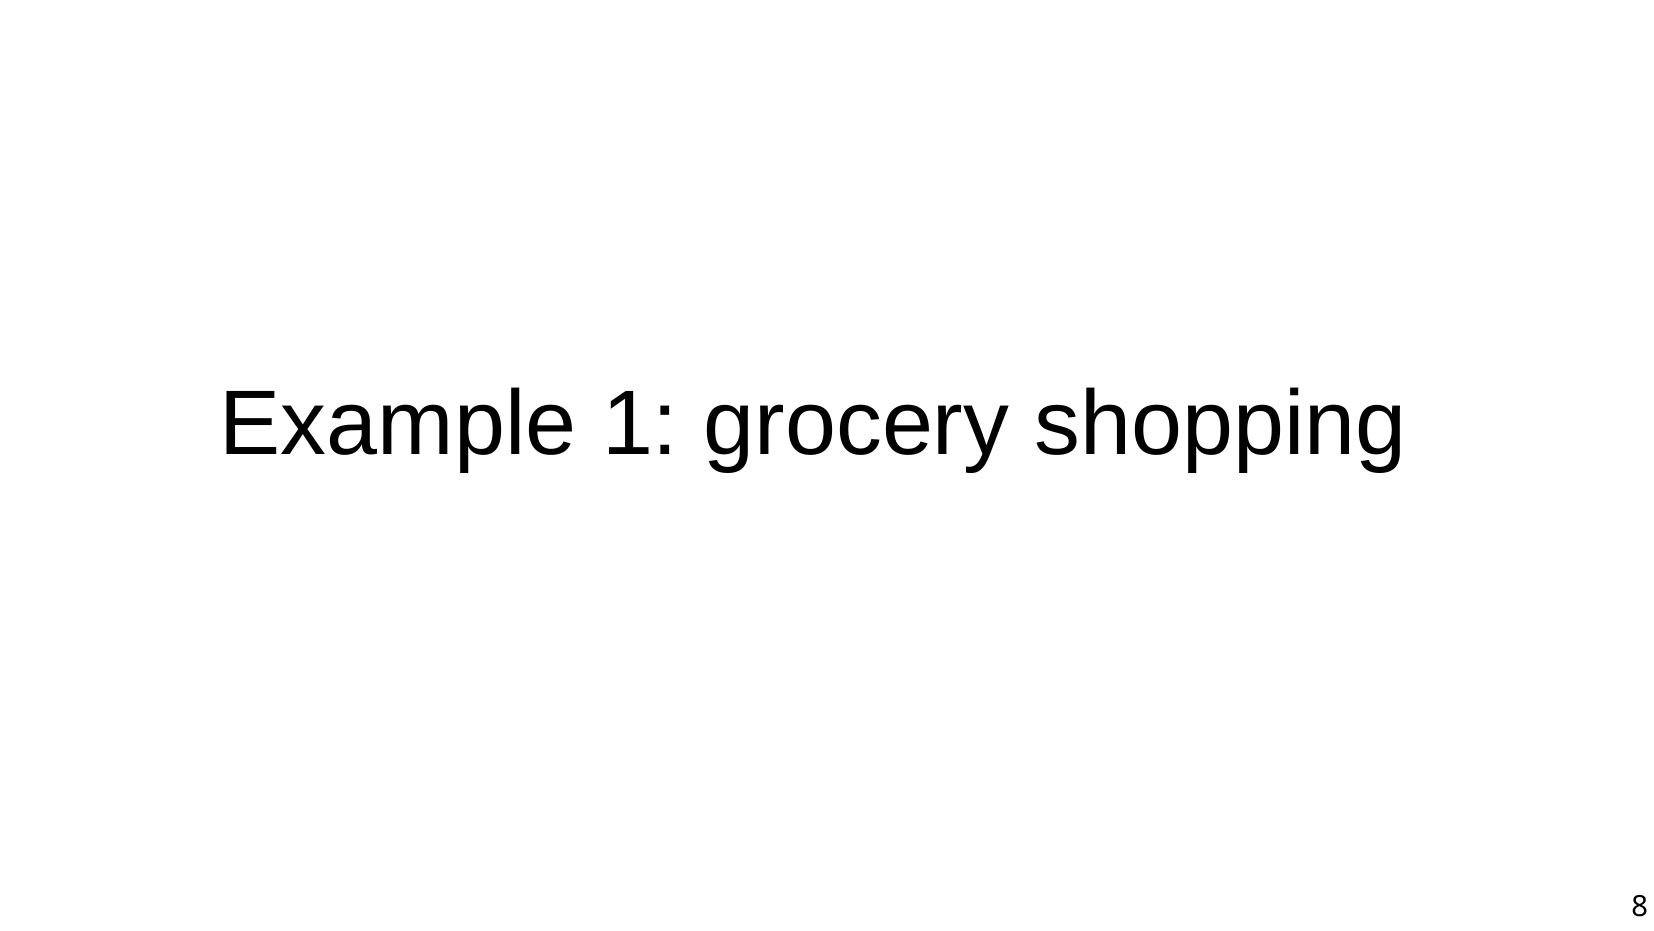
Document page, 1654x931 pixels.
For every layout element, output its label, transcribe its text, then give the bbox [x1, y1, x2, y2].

title Example 1: grocery shopping [70, 345, 1559, 501]
